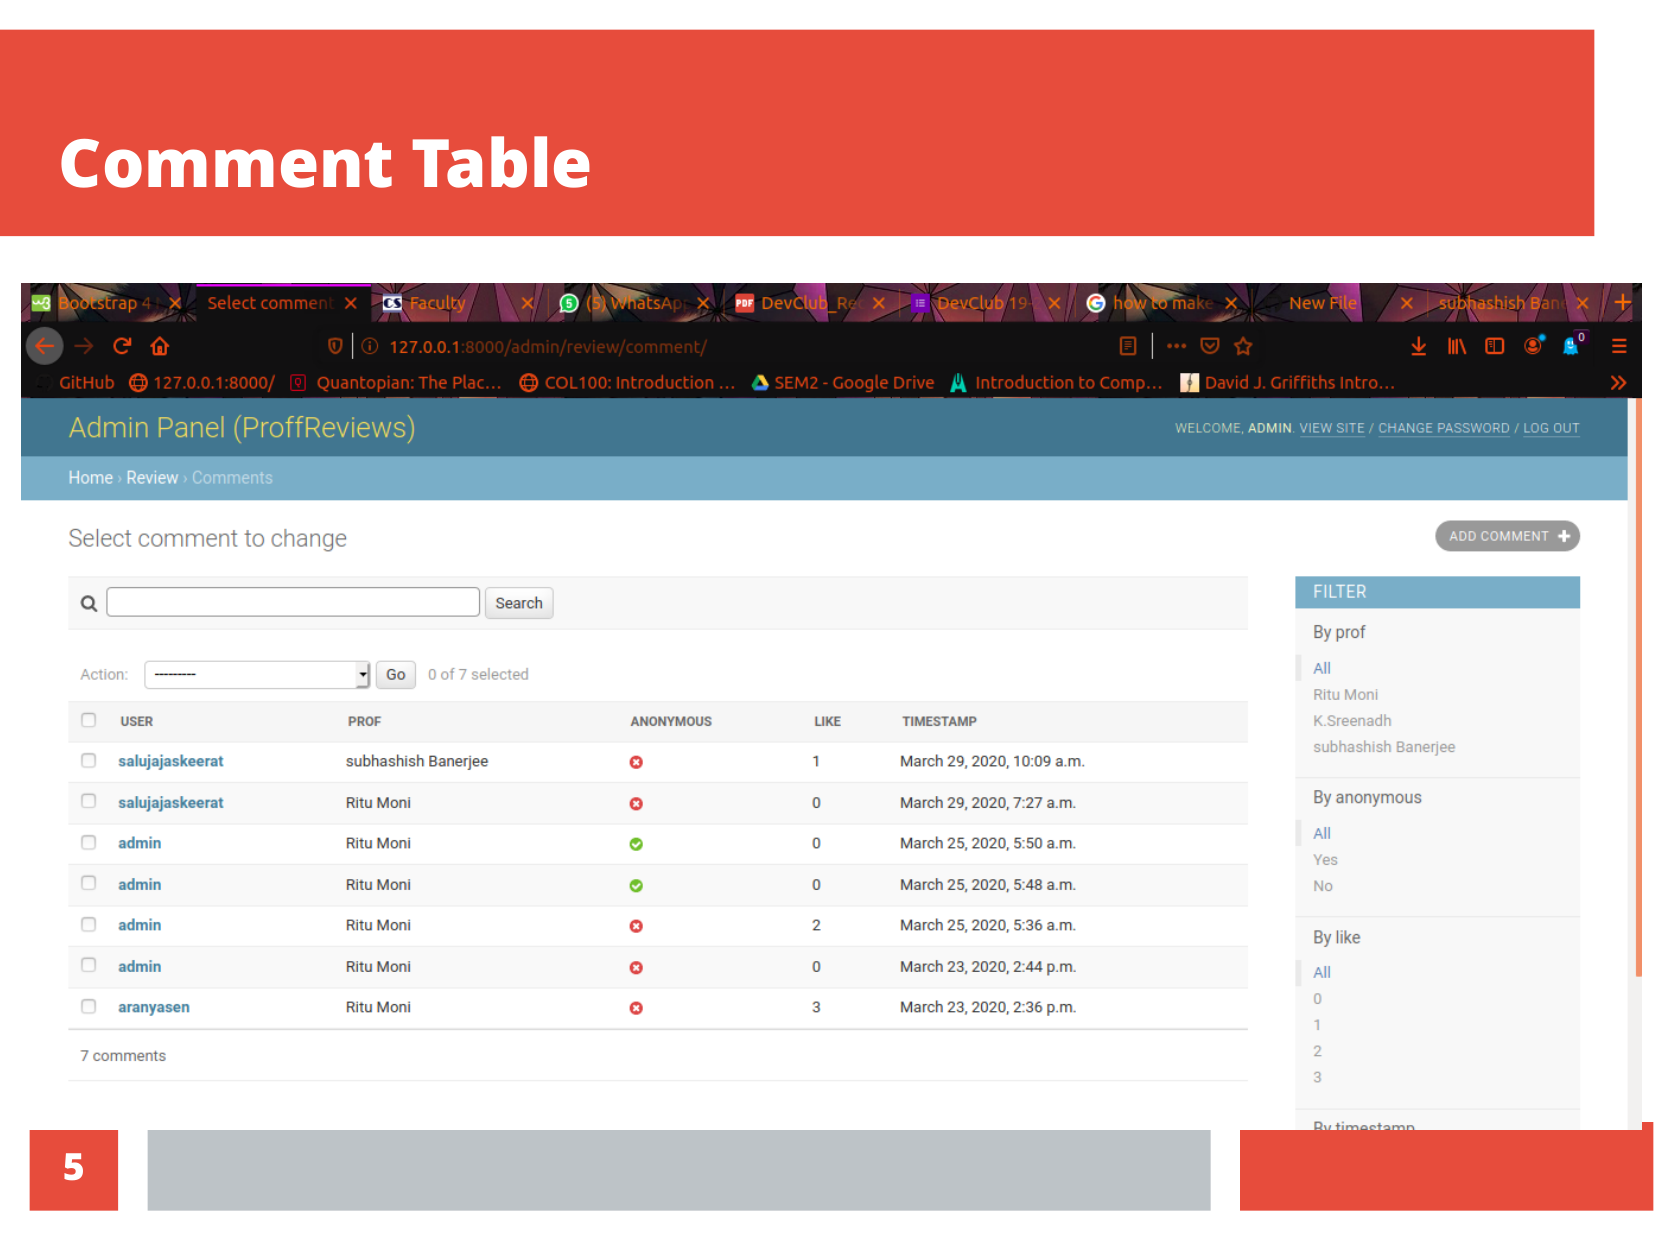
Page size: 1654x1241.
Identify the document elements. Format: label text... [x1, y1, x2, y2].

title Comment Table [59, 59, 1595, 207]
picture [21, 283, 1642, 1130]
